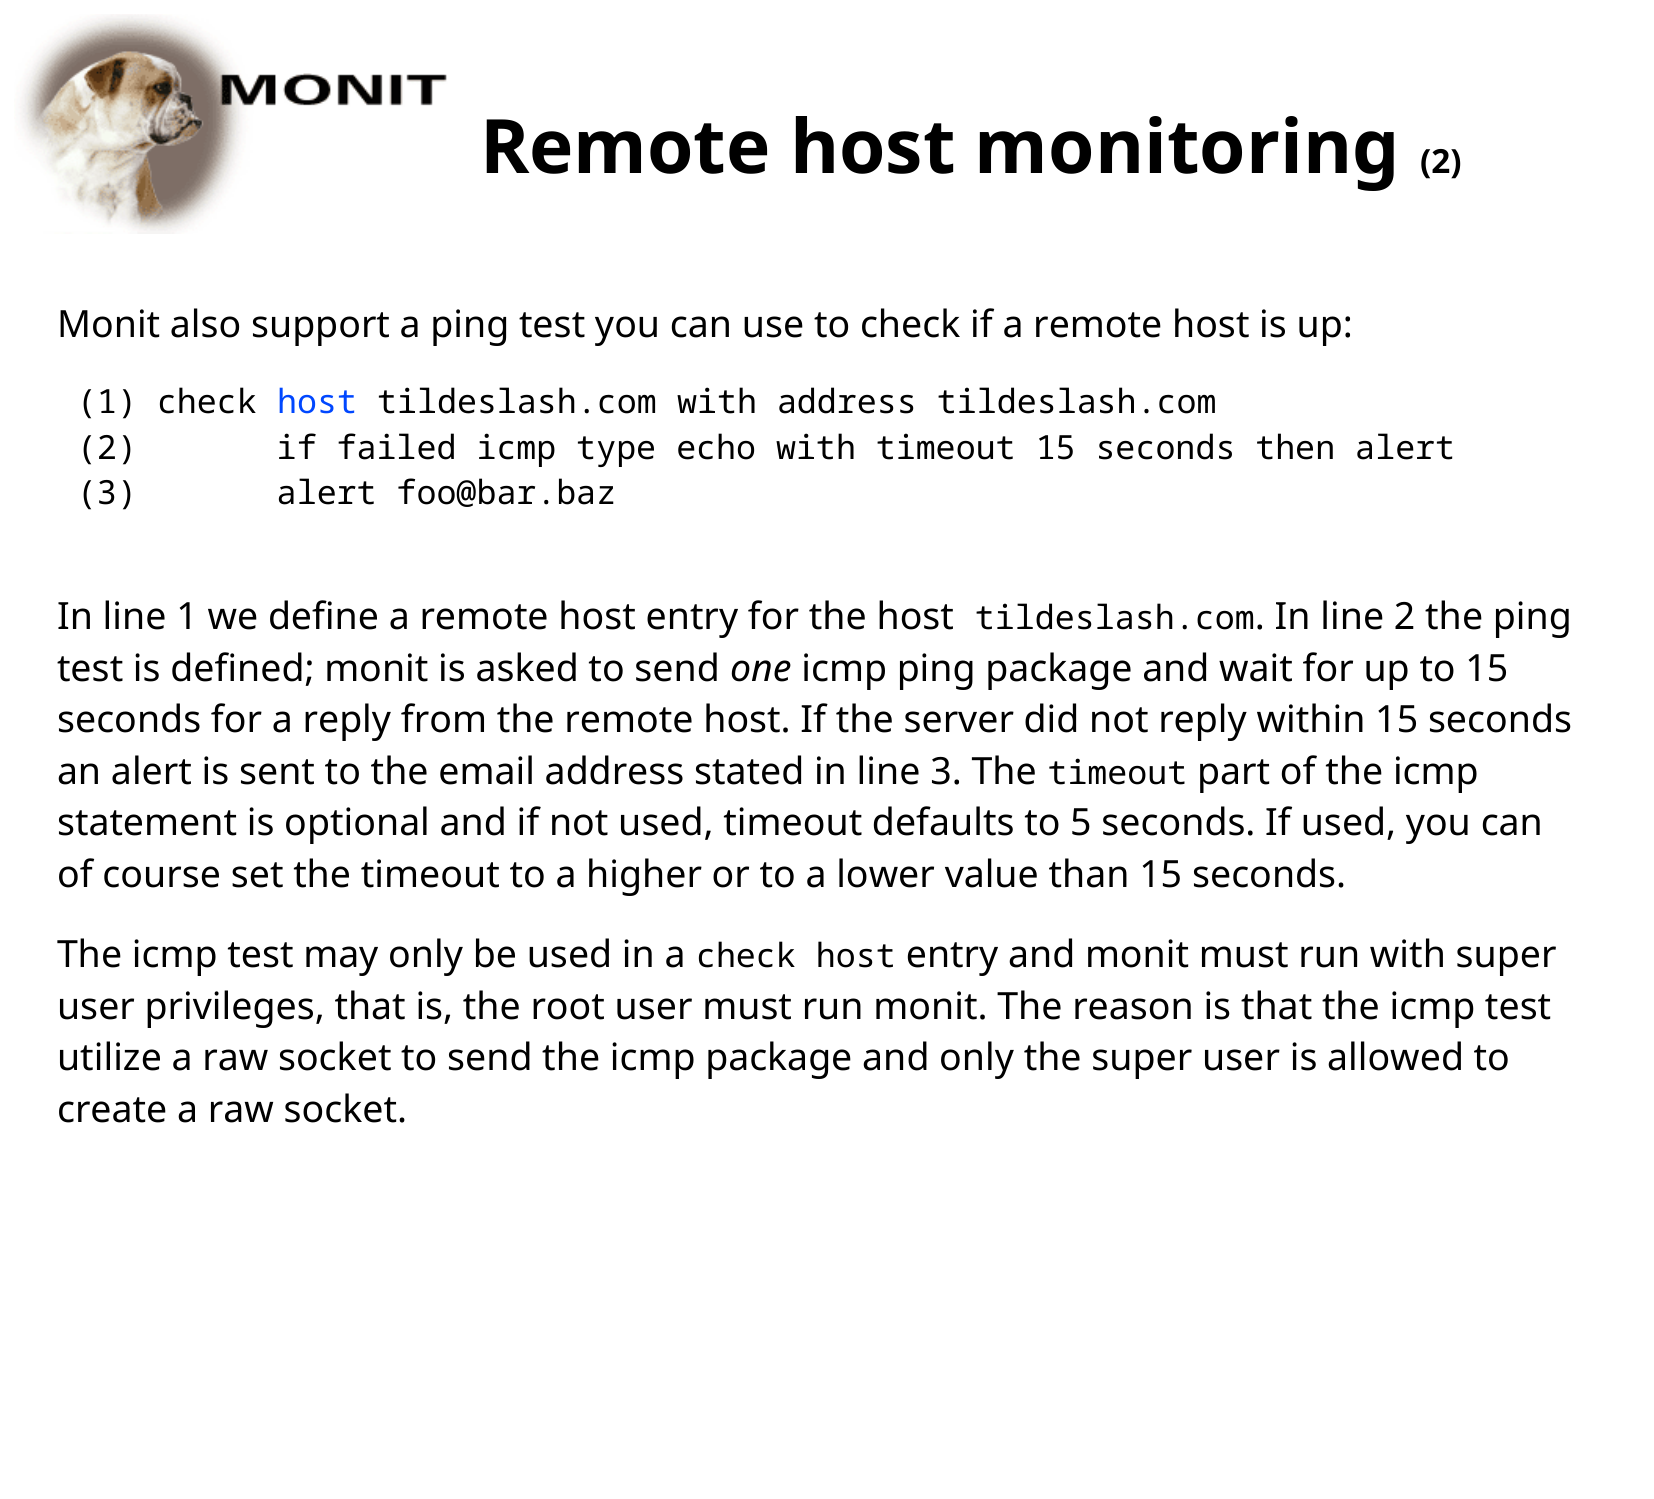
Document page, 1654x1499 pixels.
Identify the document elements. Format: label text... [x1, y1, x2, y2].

picture [14, 14, 448, 234]
title Remote host monitoring (2) [504, 75, 1438, 213]
list Monit also support a ping test you can use to check if a remote host is up: (1) check host tildeslash.com with address tildeslash.com (2) if failed icmp type echo with timeout 15 seconds then alert (3) alert foo@bar.baz In line 1 we define a remote host entry for the host tildeslash.com. In line 2 the ping test is defined; monit is asked to send one icmp ping package and wait for up to 15 seconds for a reply from the remote host. If the server did not reply within 15 seconds an alert is sent to the email address stated in line 3. The timeout part of the icmp statement is optional and if not used, timeout defaults to 5 seconds. If used, you can of course set the timeout to a higher or to a lower value than 15 seconds. The icmp test may only be used in a check host entry and monit must run with super user privileges, that is, the root user must run monit. The reason is that the icmp test utilize a raw socket to send the icmp package and only the super user is allowed to create a raw socket. [57, 297, 1588, 1468]
